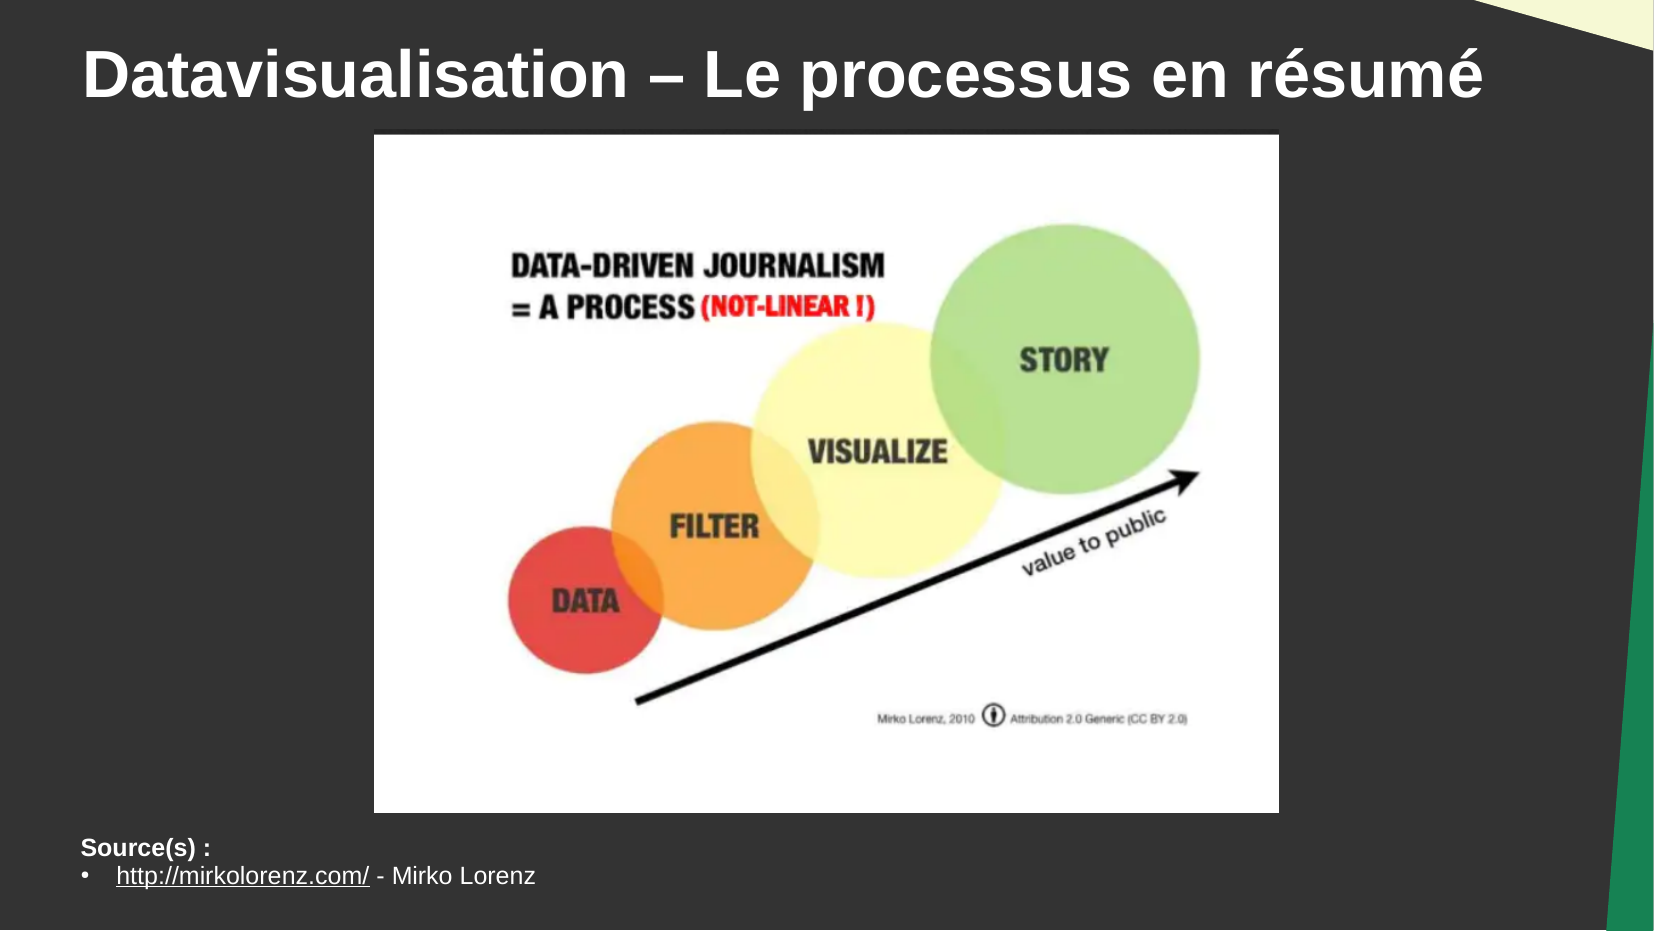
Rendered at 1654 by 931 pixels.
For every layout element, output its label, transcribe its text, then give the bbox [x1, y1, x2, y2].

title Datavisualisation – Le processus en résumé [82, 37, 1571, 122]
picture [374, 129, 1279, 813]
text_box [1606, 313, 1654, 931]
text_box [1473, 0, 1654, 51]
text_box Source(s) : http://mirkolorenz.com/ - Mirko Lorenz [65, 826, 1483, 926]
